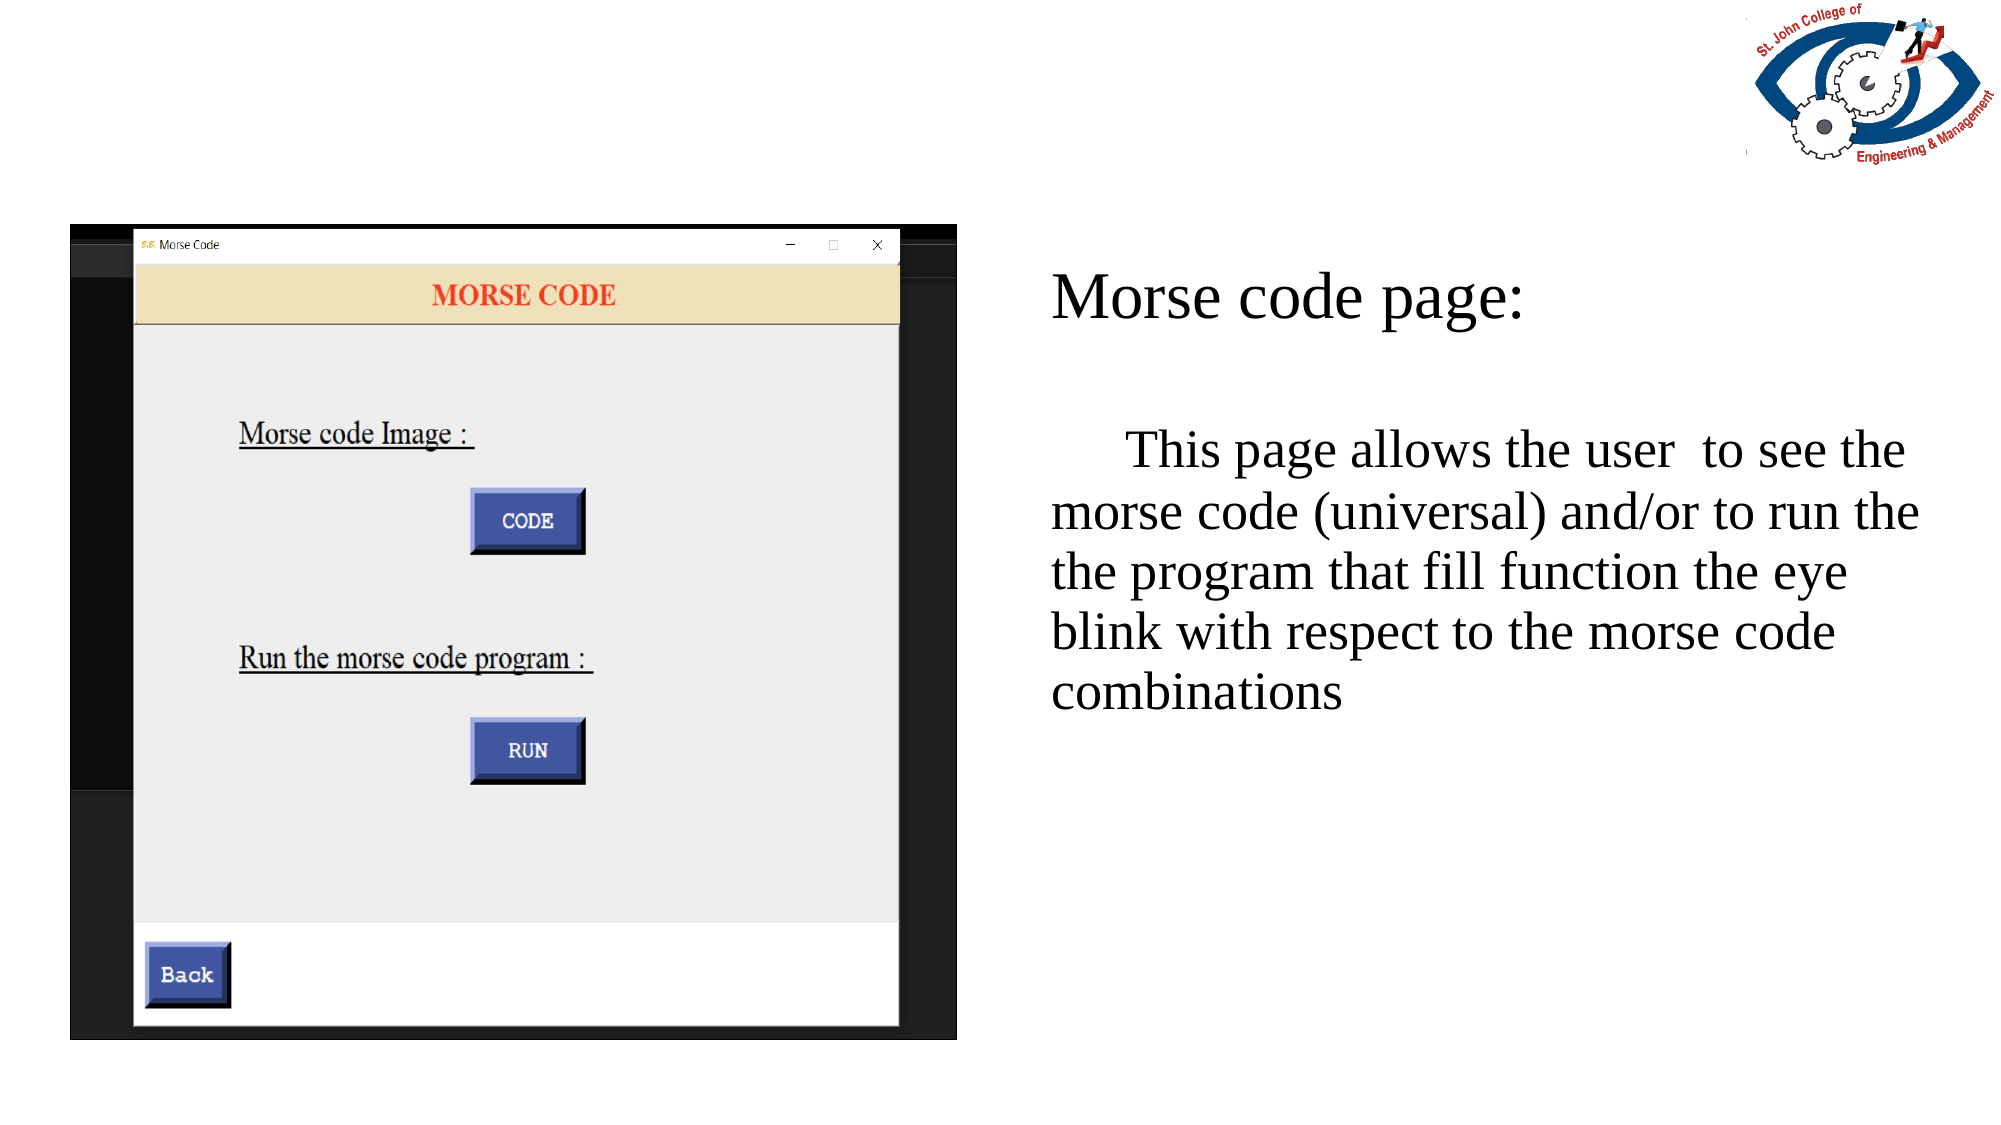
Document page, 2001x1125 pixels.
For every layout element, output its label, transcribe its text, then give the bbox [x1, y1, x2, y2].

picture [70, 224, 957, 1040]
picture [1746, 0, 2000, 168]
title Morse code page: This page allows the user to see the morse code (universal) and/or to run the the program that fill function the eye blink with respect to the morse code combinations [1051, 259, 1973, 782]
